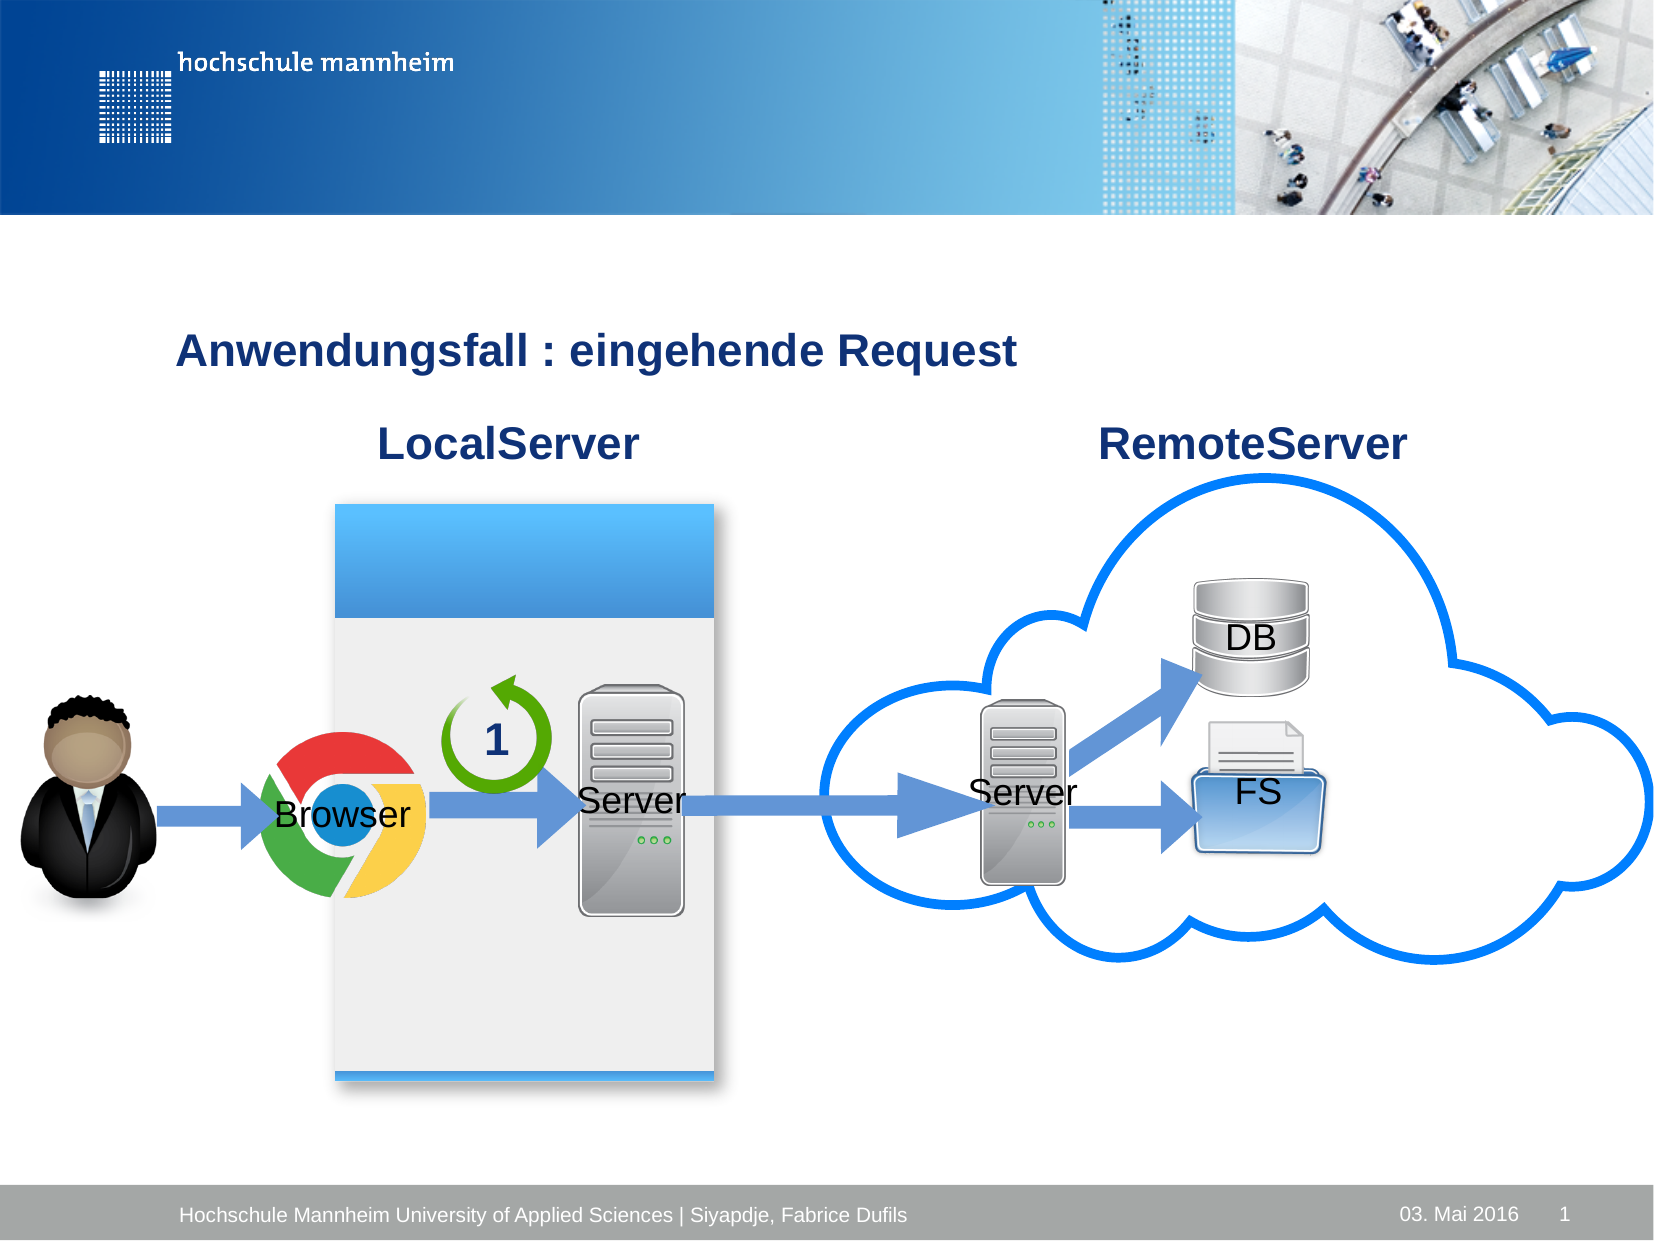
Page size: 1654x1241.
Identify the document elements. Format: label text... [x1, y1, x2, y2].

title Anwendungsfall : eingehende Request [175, 320, 1569, 464]
title 1 [484, 710, 520, 768]
footer Hochschule Mannheim University of Applied Sciences | Siyapdje, Fabrice Dufils [179, 1198, 1192, 1227]
title LocalServer [377, 413, 650, 472]
slide_number 03. Mai 2016 1 [1204, 1198, 1571, 1227]
title RemoteServer [1098, 413, 1441, 485]
picture [0, 336, 1654, 1123]
picture [0, 0, 1654, 215]
